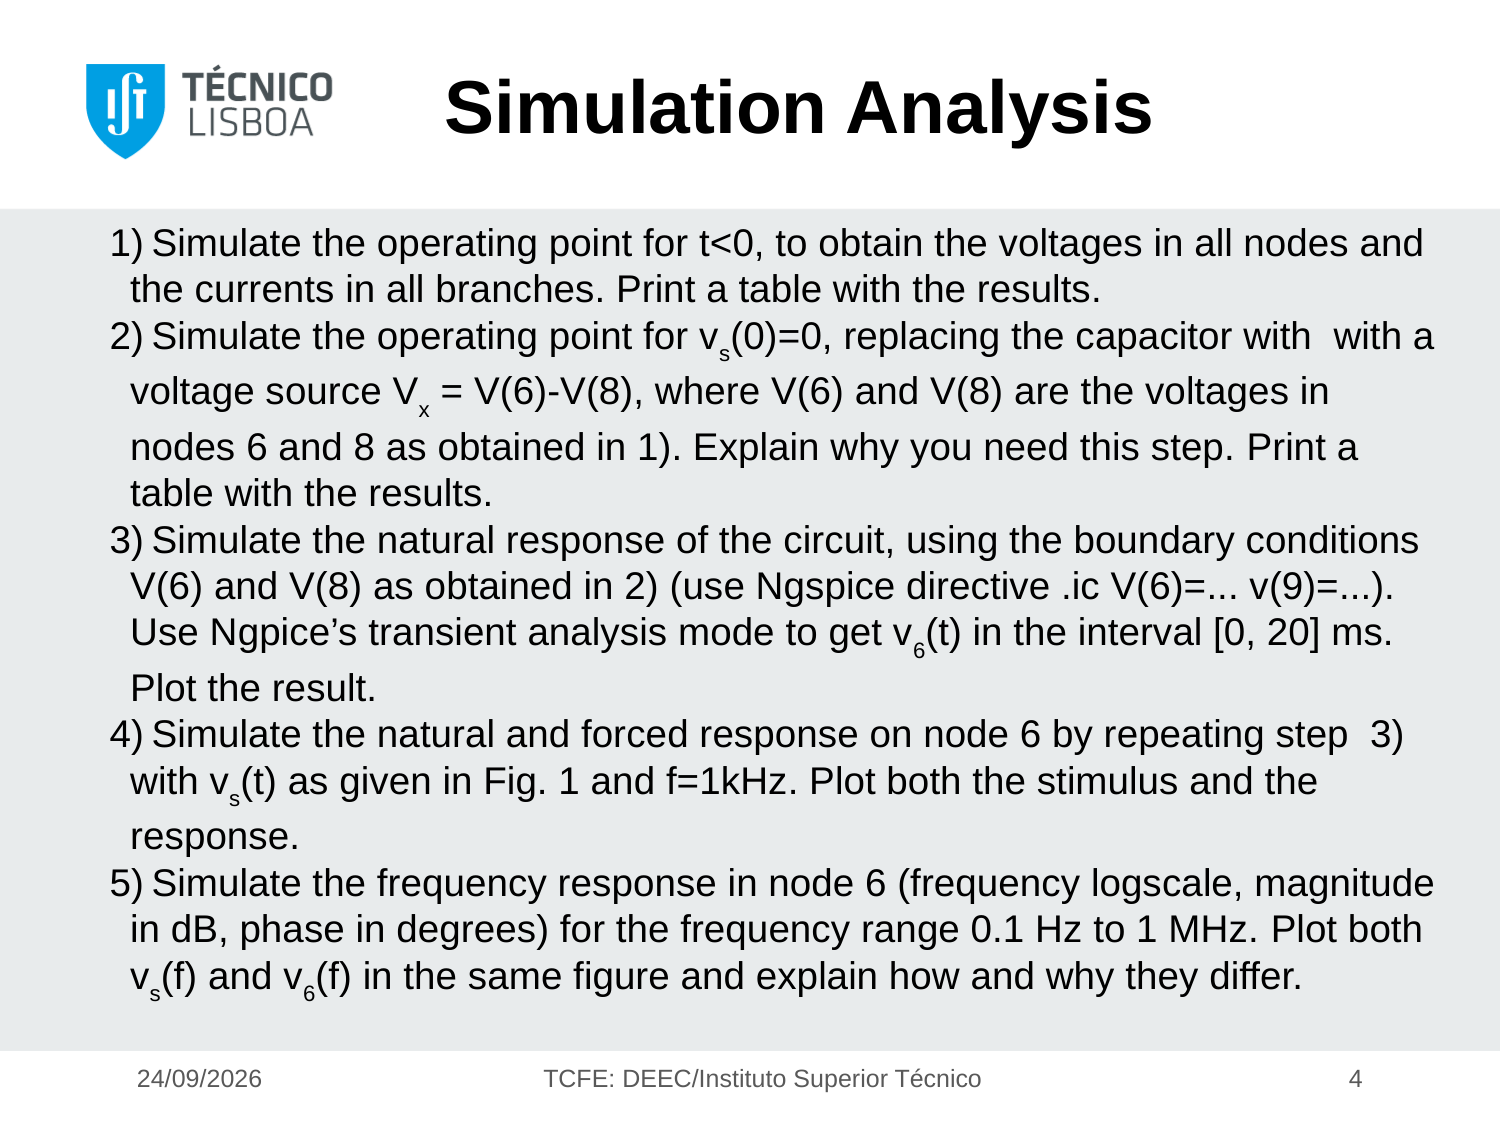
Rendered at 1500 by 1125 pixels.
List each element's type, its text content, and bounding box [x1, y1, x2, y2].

list Simulate the operating point for t<0, to obtain the voltages in all nodes and the currents in all branches. Print a table with the results. Simulate the operating point for vs(0)=0, replacing the capacitor with with a voltage source Vx = V(6)-V(8), where V(6) and V(8) are the voltages in nodes 6 and 8 as obtained in 1). Explain why you need this step. Print a table with the results. Simulate the natural response of the circuit, using the boundary conditions V(6) and V(8) as obtained in 2) (use Ngspice directive .ic V(6)=... v(9)=...). Use Ngpice’s transient analysis mode to get v6(t) in the interval [0, 20] ms. Plot the result. Simulate the natural and forced response on node 6 by repeating step 3) with vs(t) as given in Fig. 1 and f=1kHz. Plot both the stimulus and the response. Simulate the frequency response in node 6 (frequency logscale, magnitude in dB, phase in degrees) for the frequency range 0.1 Hz to 1 MHz. Plot both vs(f) and v6(f) in the same figure and explain how and why they differ. [94, 210, 1455, 1054]
title Simulation Analysis [430, 32, 1461, 176]
picture [0, 0, 1500, 1125]
